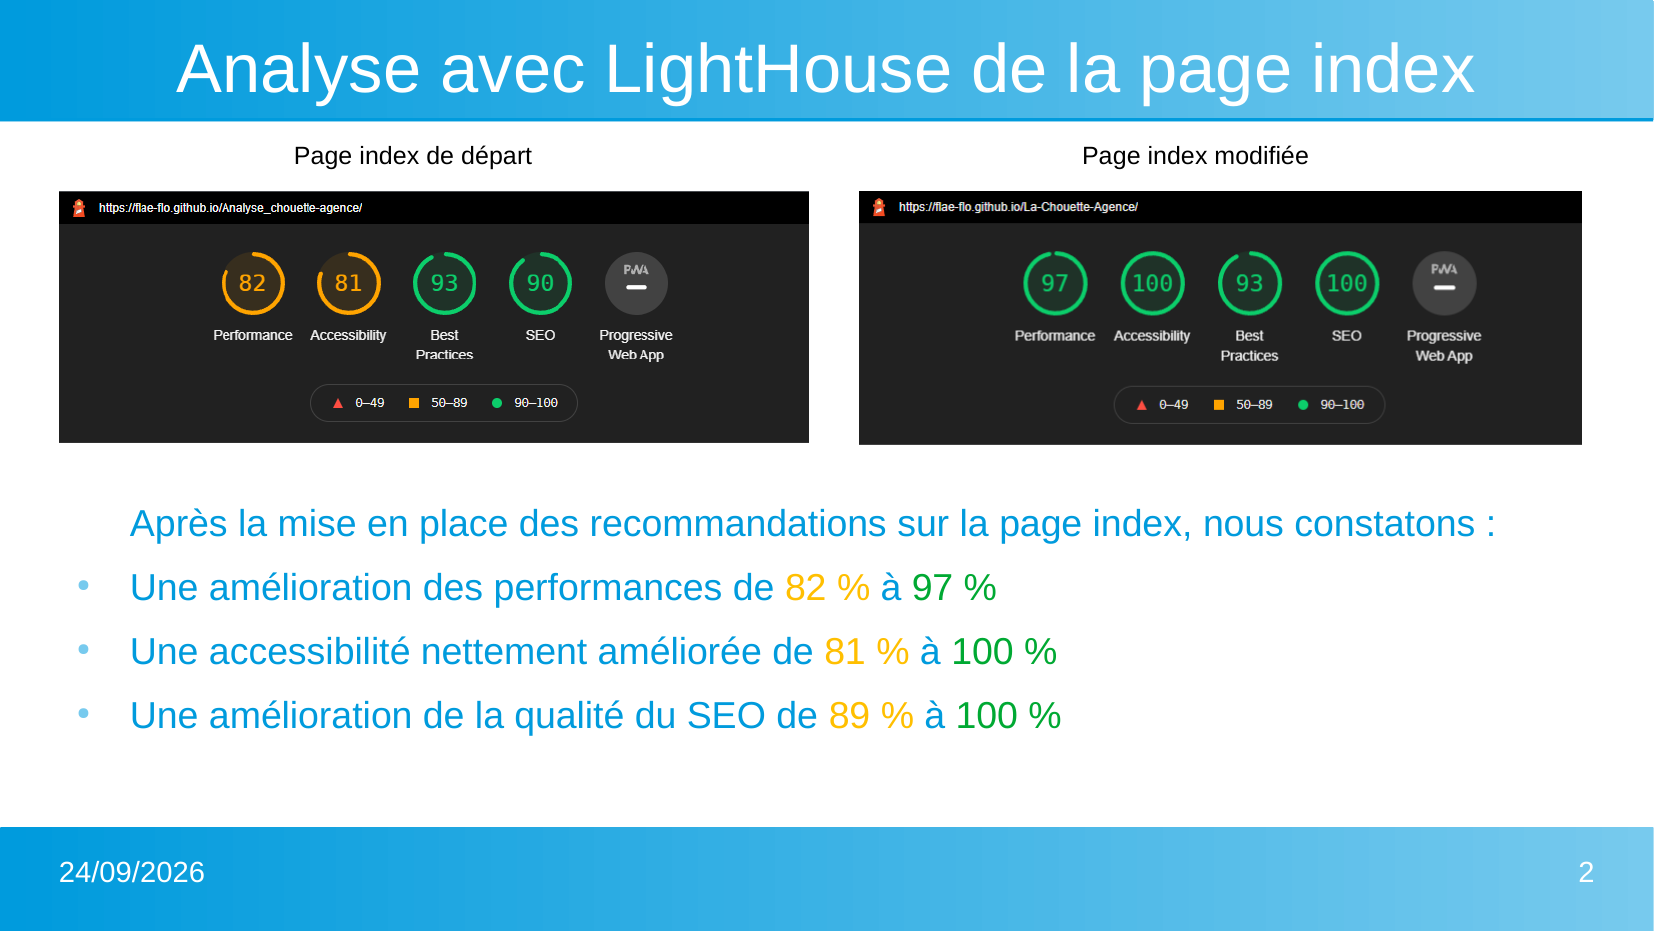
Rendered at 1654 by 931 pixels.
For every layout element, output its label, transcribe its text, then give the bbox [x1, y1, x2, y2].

picture [59, 191, 809, 443]
picture [859, 191, 1582, 445]
text_box Page index modifiée [1033, 134, 1359, 178]
list Après la mise en place des recommandations sur la page index, nous constatons : Une amélioration des performances de 82 % à 97 % Une accessibilité nettement améliorée de 81 % à 100 % Une amélioration de la qualité du SEO de 89 % à 100 % [59, 501, 1595, 784]
text_box Page index de départ [265, 134, 562, 178]
title Analyse avec LightHouse de la page index [59, 29, 1595, 108]
